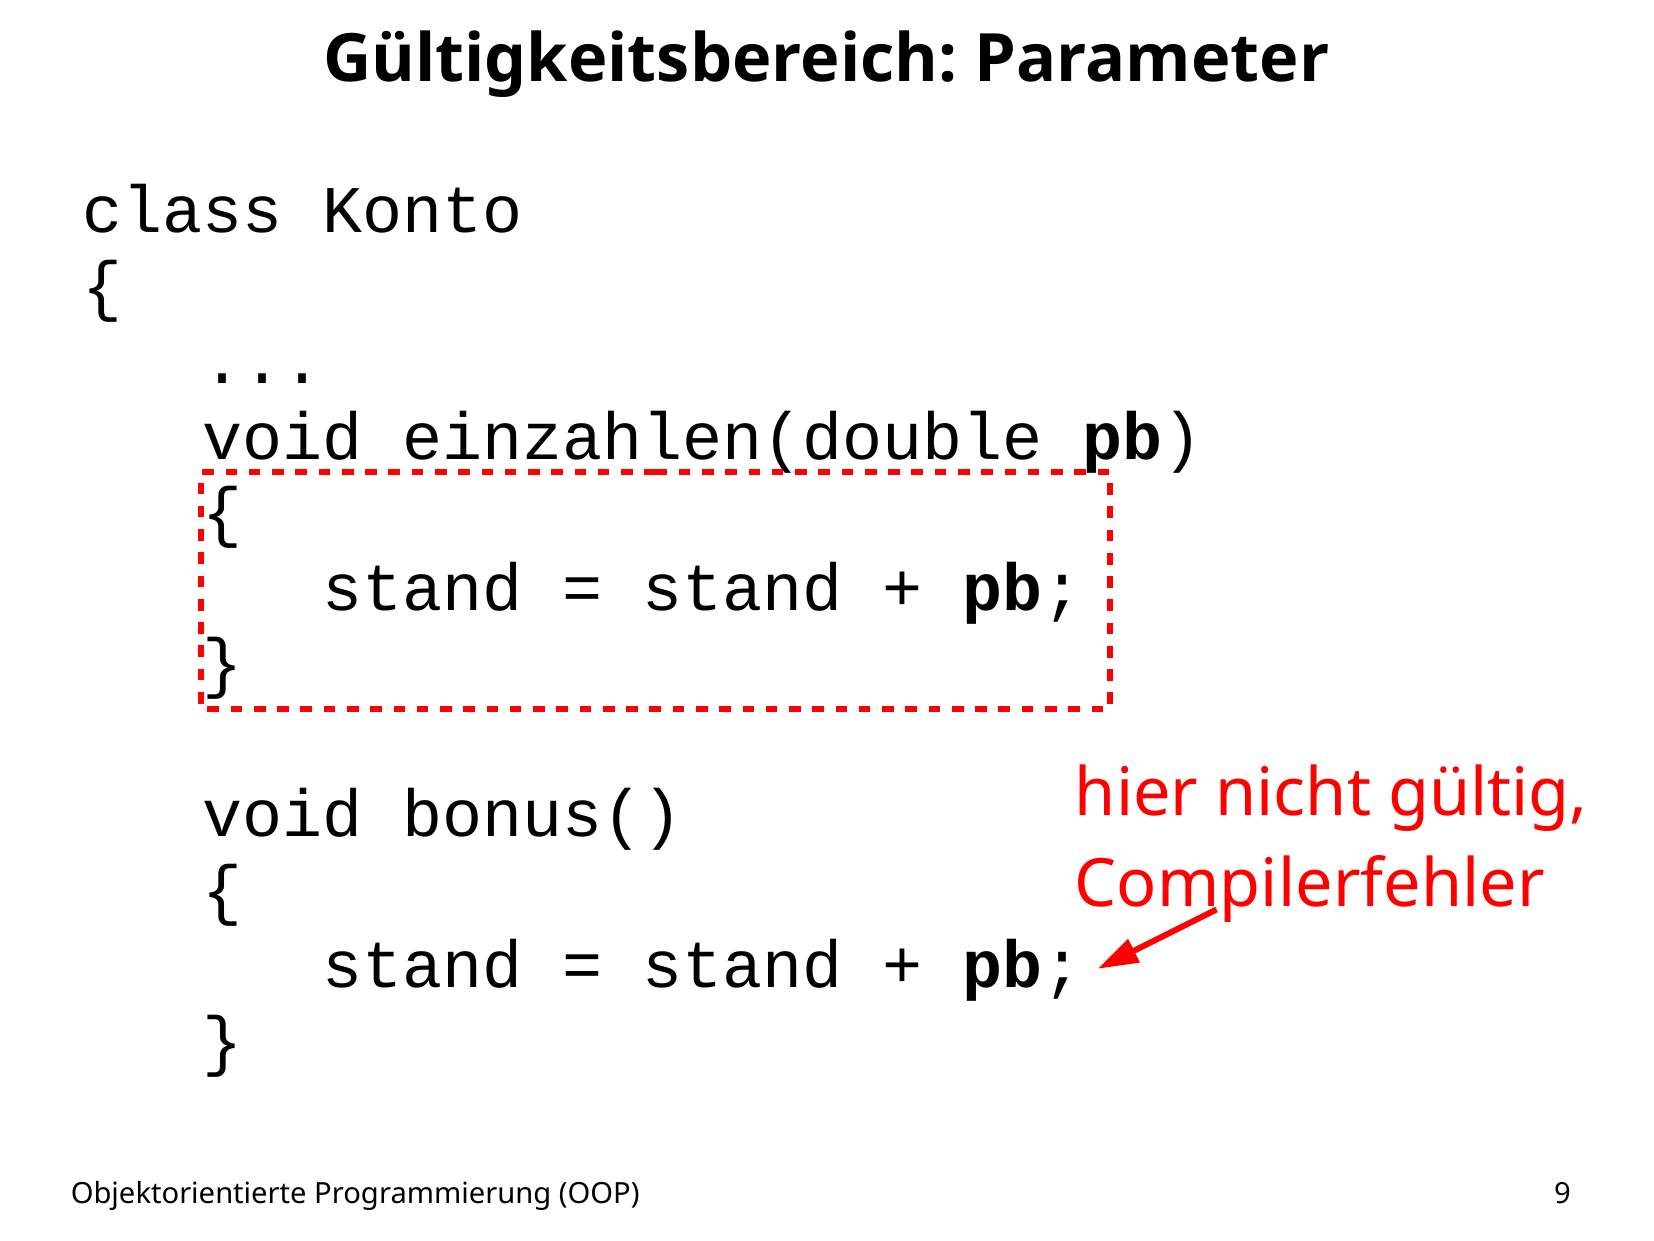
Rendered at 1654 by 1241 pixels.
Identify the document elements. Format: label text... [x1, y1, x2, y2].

list hier nicht gültig, Compilerfehler [1074, 744, 1642, 1040]
list class Konto { ... void einzahlen(double pb) { stand = stand + pb; } void bonus() { stand = stand + pb; } [82, 177, 1571, 1146]
title Gültigkeitsbereich: Parameter [0, 5, 1654, 107]
